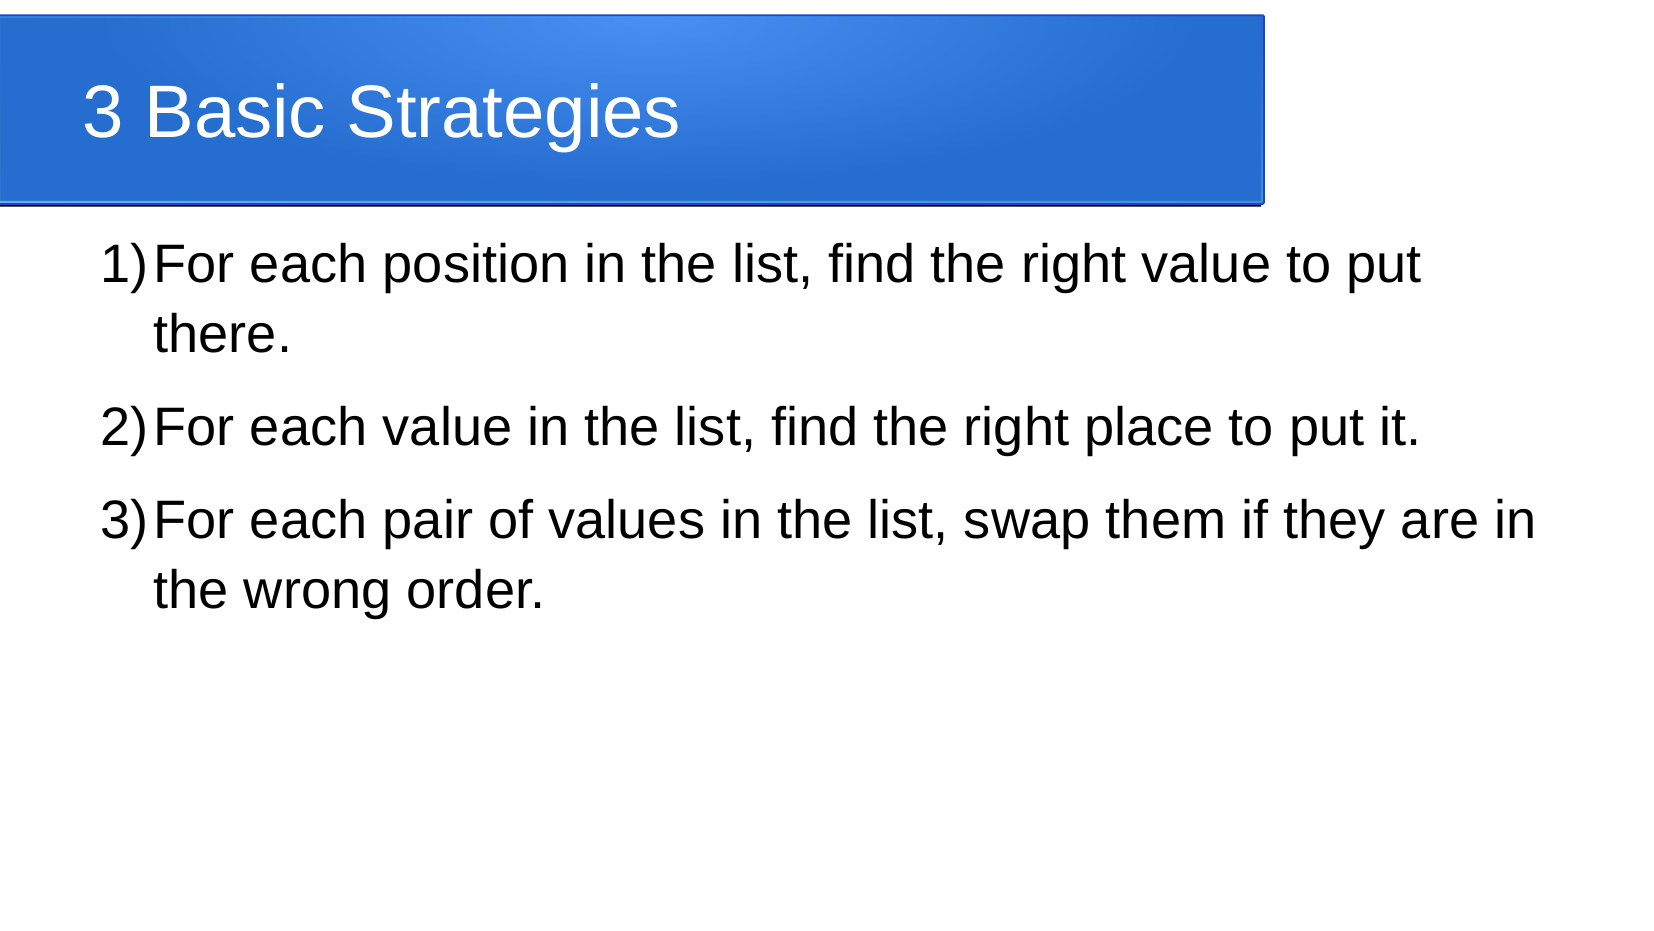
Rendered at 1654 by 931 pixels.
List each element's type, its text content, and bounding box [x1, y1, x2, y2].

title 3 Basic Strategies [82, 35, 1235, 189]
list For each position in the list, find the right value to put there. For each value in the list, find the right place to put it. For each pair of values in the list, swap them if they are in the wrong order. [82, 224, 1571, 764]
